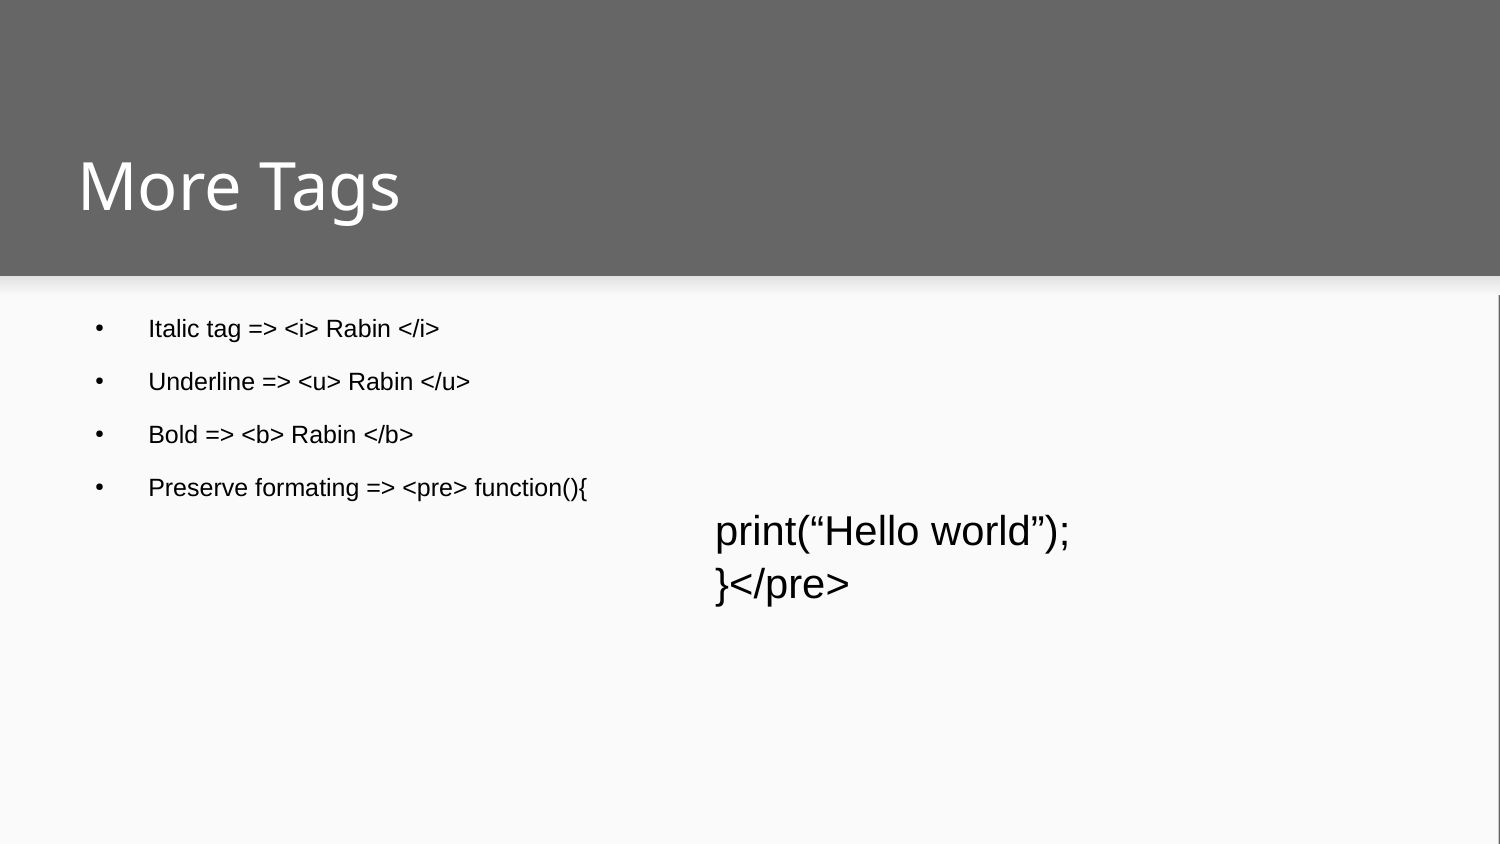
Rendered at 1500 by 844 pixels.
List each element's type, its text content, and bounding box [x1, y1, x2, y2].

list Italic tag => <i> Rabin </i> Underline => <u> Rabin </u> Bold => <b> Rabin </b> Preserve formating => <pre> function(){ print(“Hello world”); }</pre> [77, 314, 1411, 760]
title More Tags [77, 121, 1427, 248]
